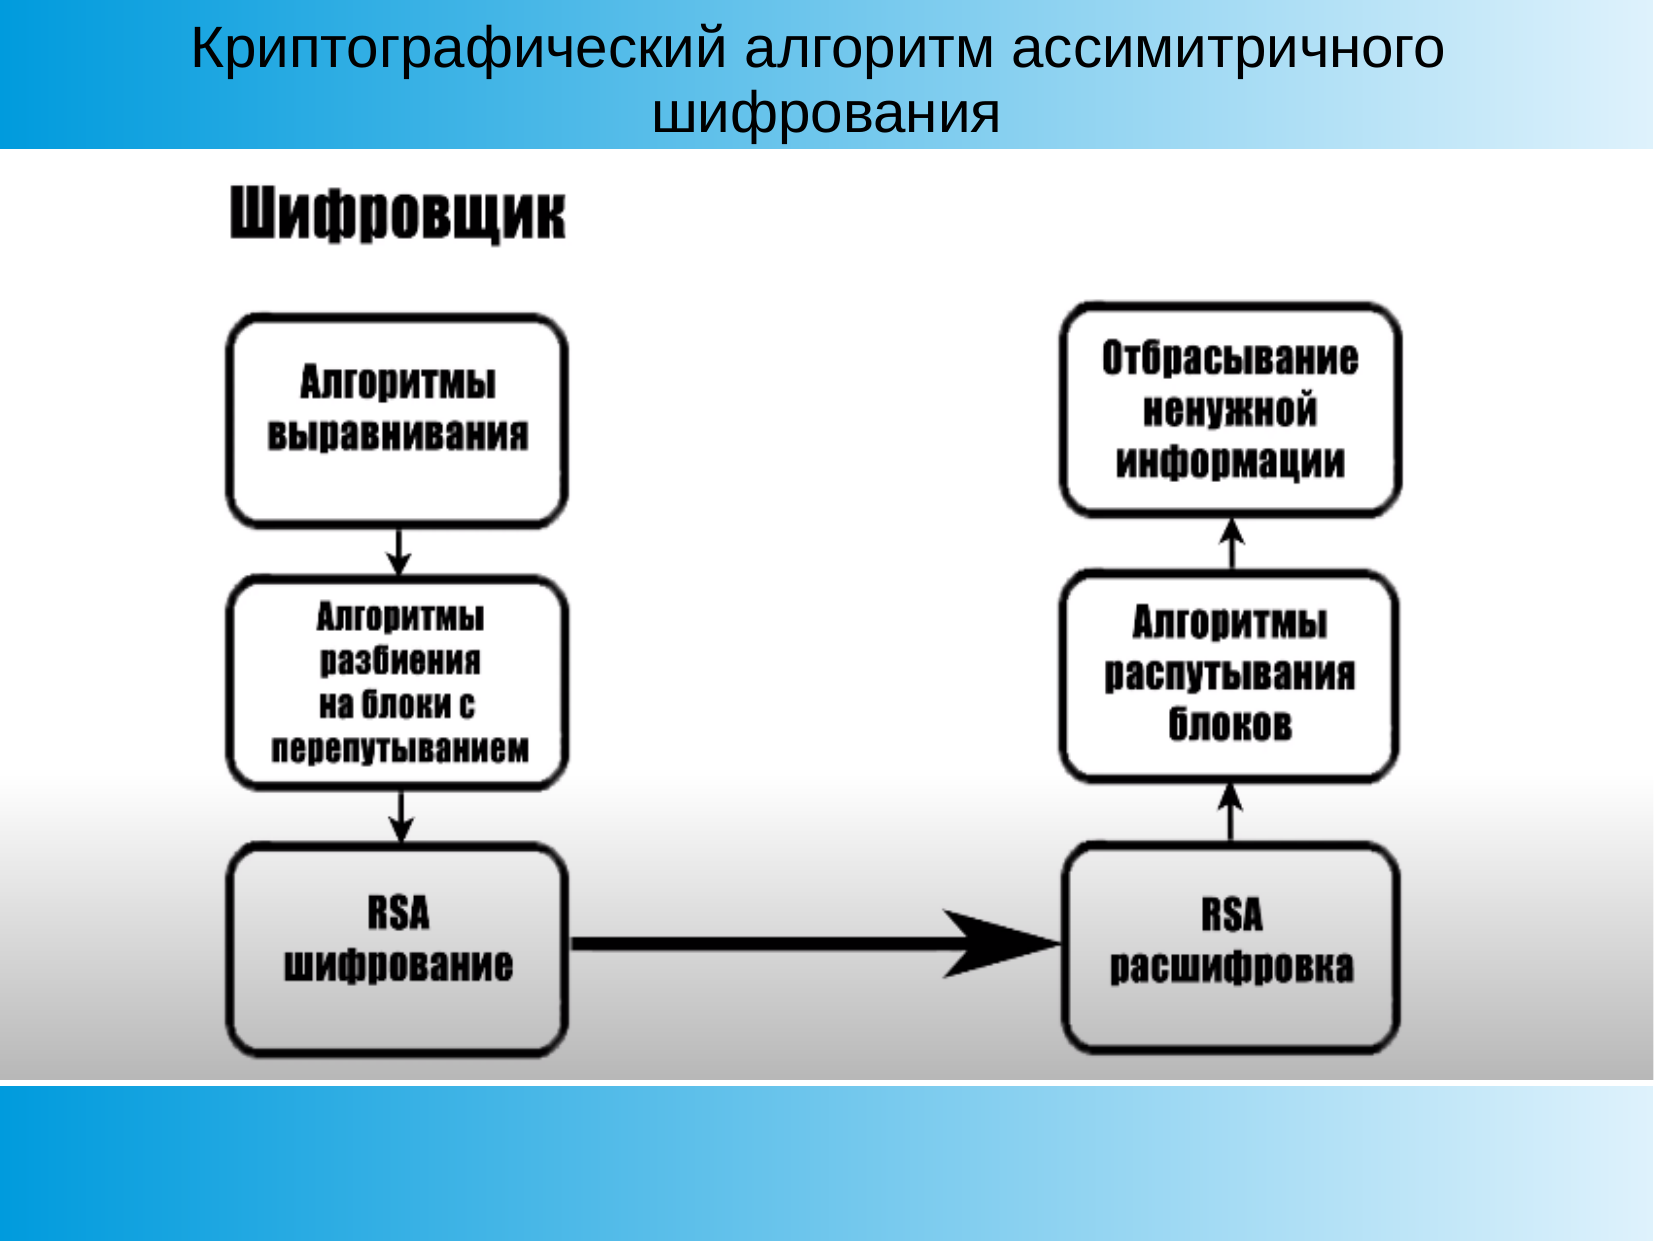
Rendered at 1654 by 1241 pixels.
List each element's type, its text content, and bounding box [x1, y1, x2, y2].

title Криптографический алгоритм ассимитричного шифрования [82, 15, 1571, 146]
picture [0, 146, 1654, 1081]
